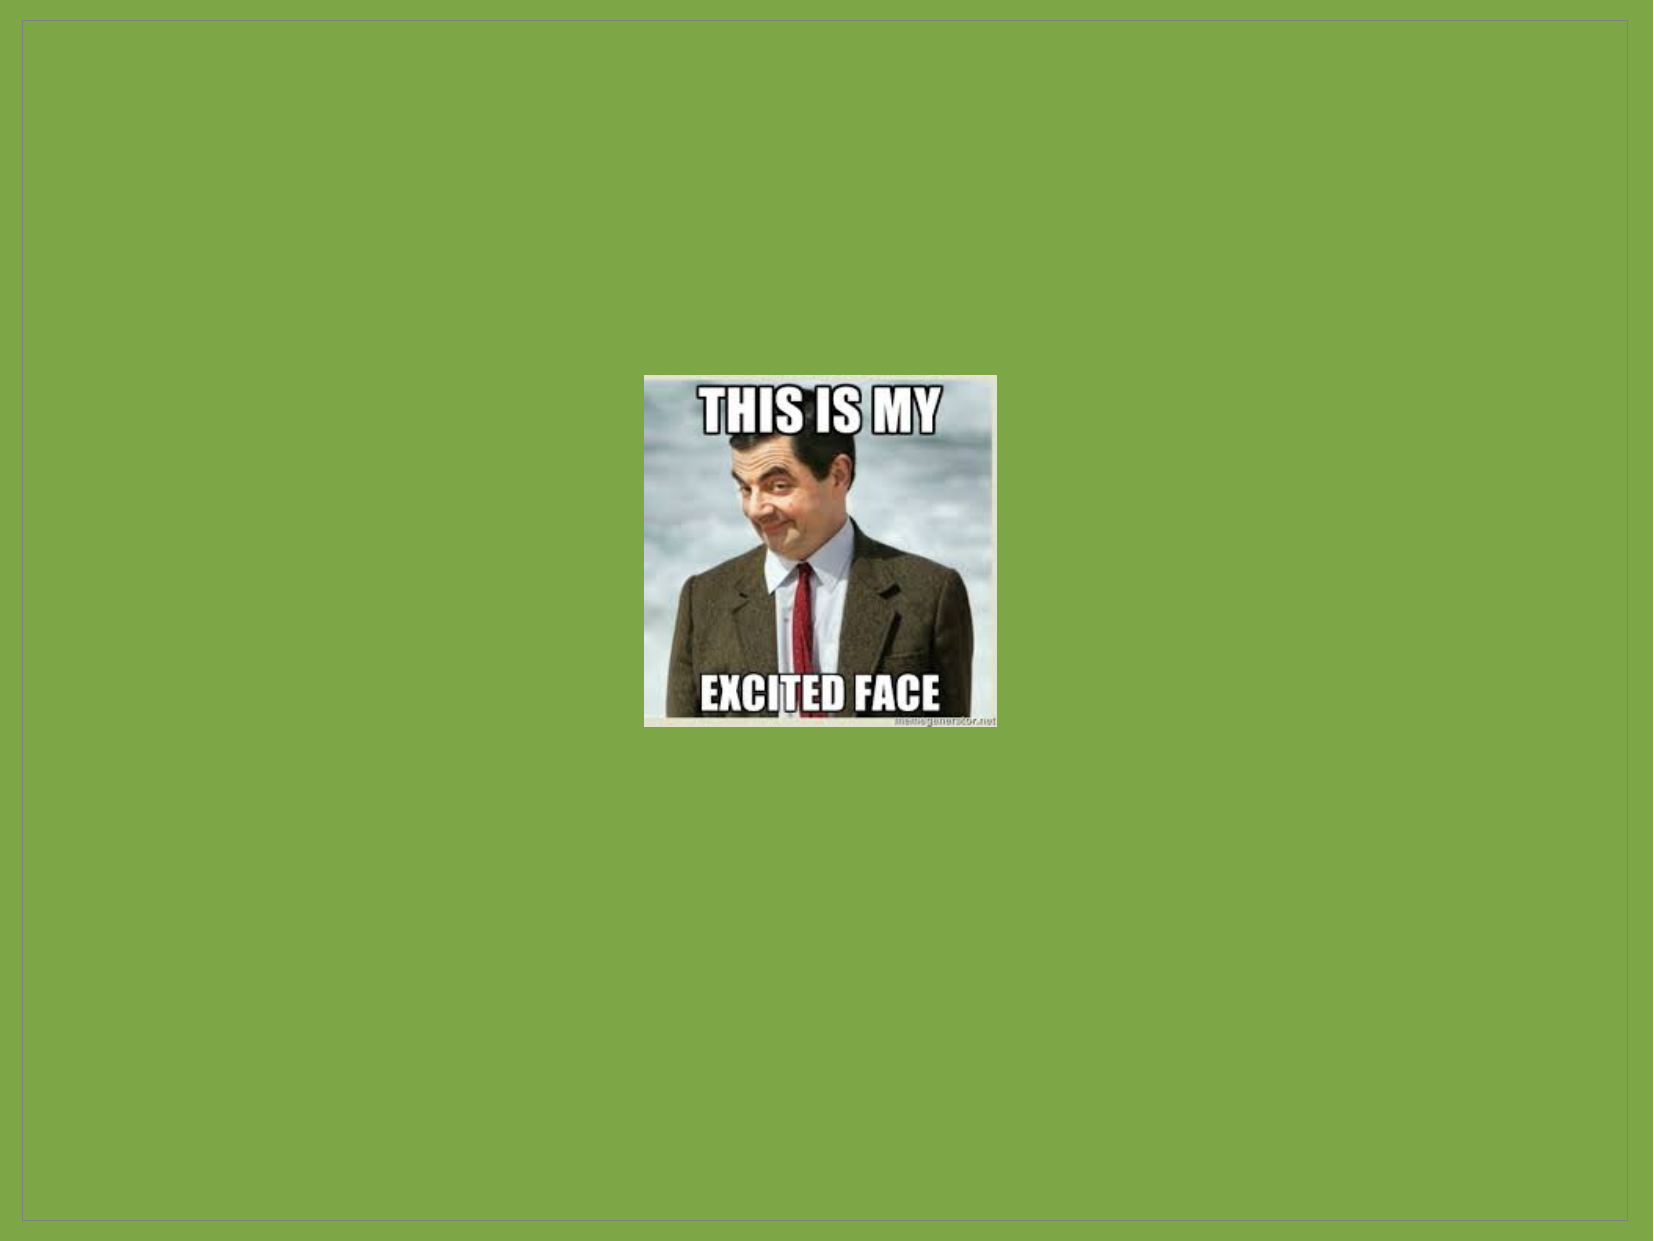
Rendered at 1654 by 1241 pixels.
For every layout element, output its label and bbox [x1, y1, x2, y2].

picture [644, 375, 997, 727]
text_box [22, 20, 1628, 1221]
